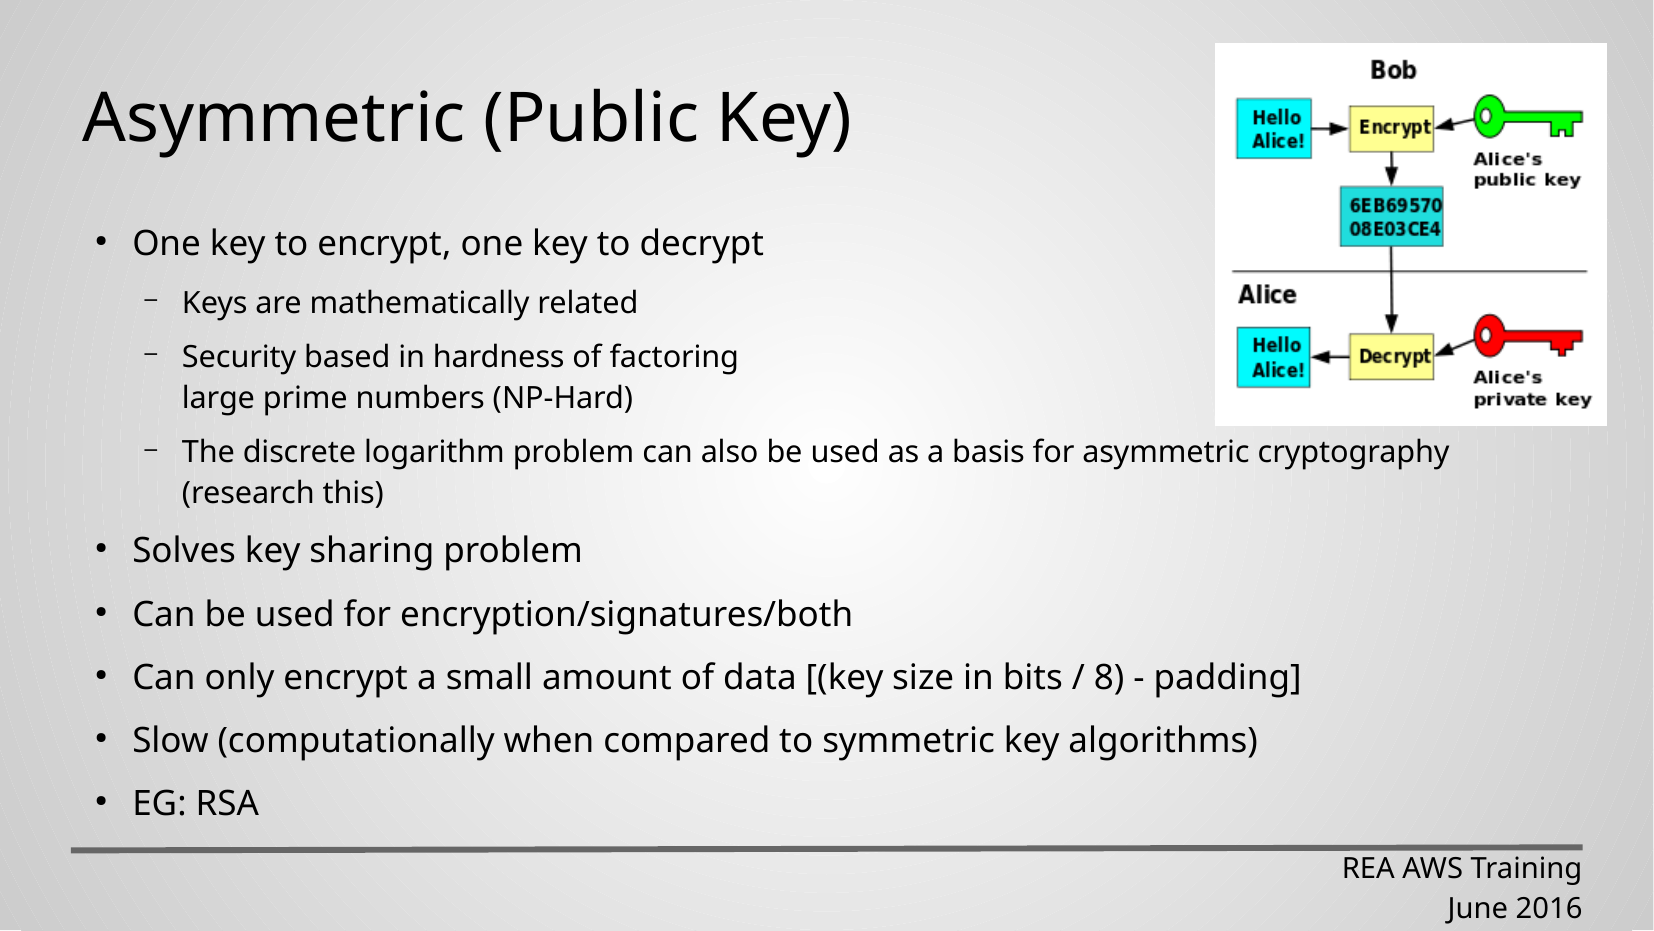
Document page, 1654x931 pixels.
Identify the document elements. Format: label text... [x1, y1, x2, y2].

picture [1215, 43, 1607, 426]
title Asymmetric (Public Key) [82, 37, 1571, 193]
list One key to encrypt, one key to decrypt Keys are mathematically related Security based in hardness of factoring large prime numbers (NP-Hard) The discrete logarithm problem can also be used as a basis for asymmetric cryptography (research this) Solves key sharing problem Can be used for encryption/signatures/both Can only encrypt a small amount of data [(key size in bits / 8) - padding] Slow (computationally when compared to symmetric key algorithms) EG: RSA [82, 217, 1571, 827]
